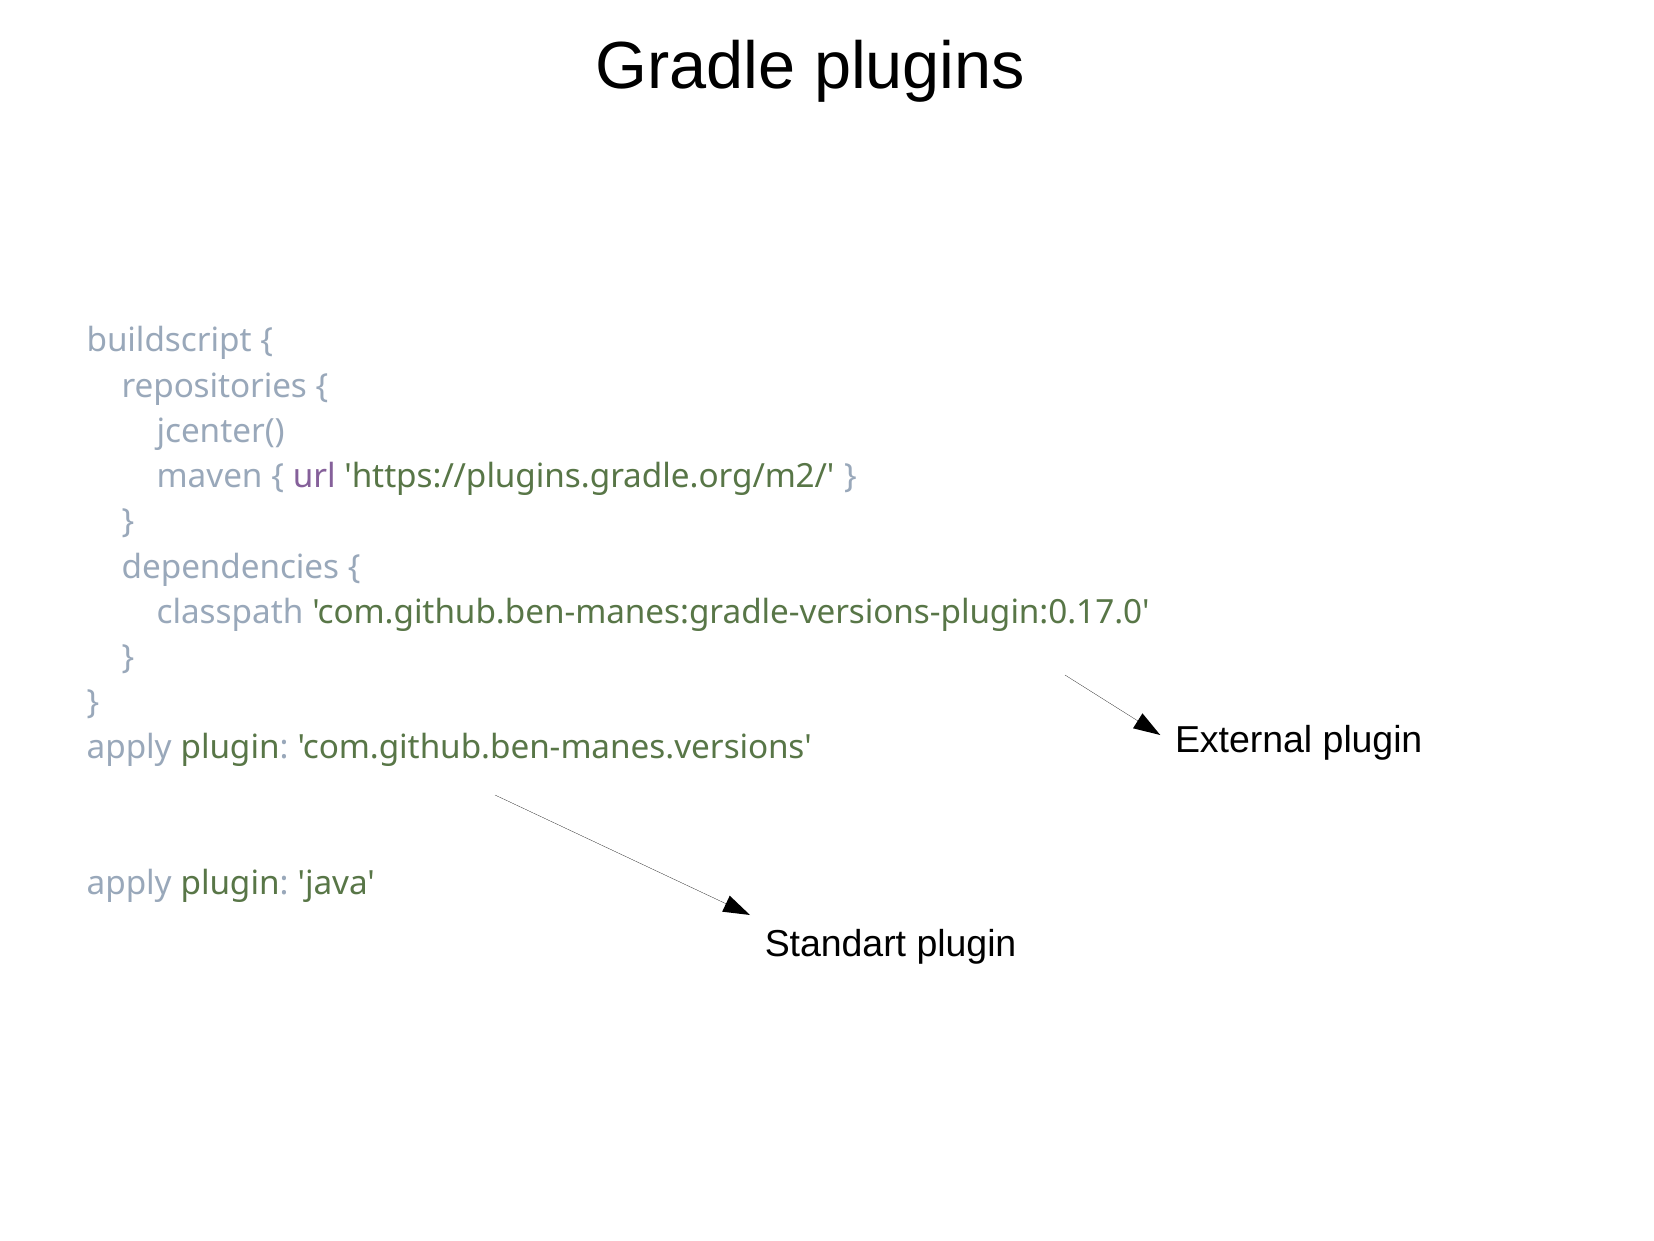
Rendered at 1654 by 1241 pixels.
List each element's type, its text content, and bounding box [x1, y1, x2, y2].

text_box buildscript { repositories { jcenter() maven { url 'https://plugins.gradle.org/m2/' } } dependencies { classpath 'com.github.ben-manes:gradle-versions-plugin:0.17.0' } } apply plugin: 'com.github.ben-manes.versions' apply plugin: 'java' [71, 309, 1506, 828]
text_box Standart plugin [750, 915, 1032, 972]
text_box External plugin [1160, 711, 1506, 811]
title Gradle plugins [15, 0, 1571, 136]
